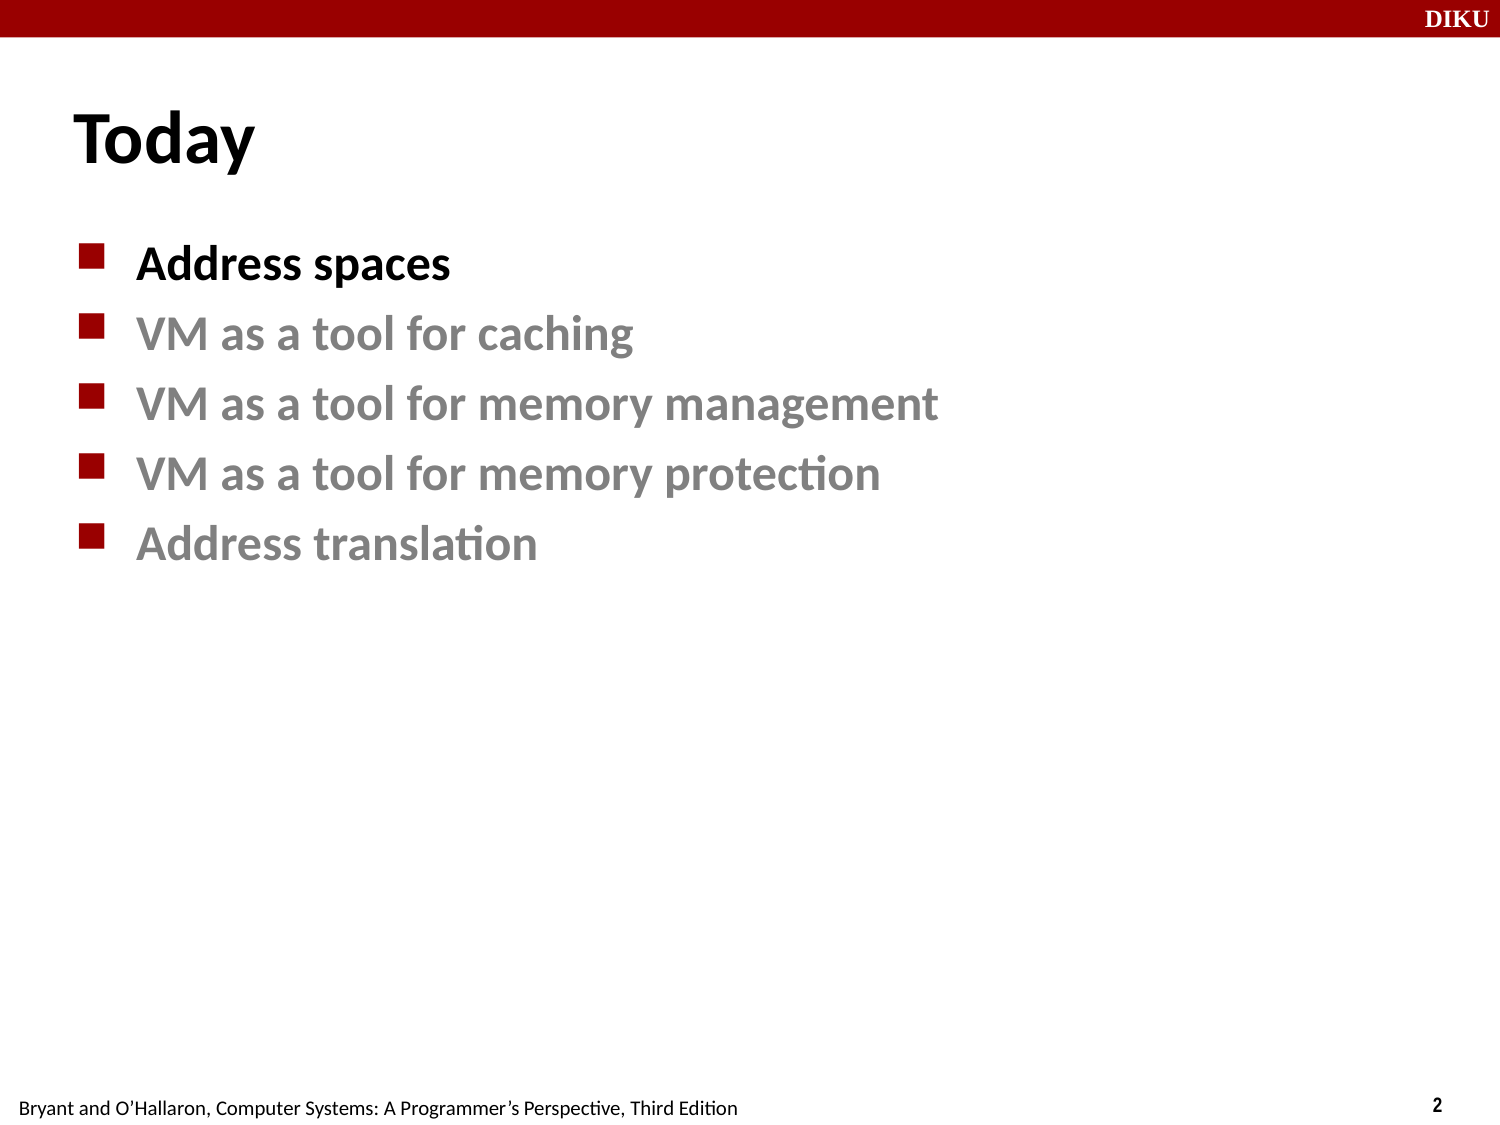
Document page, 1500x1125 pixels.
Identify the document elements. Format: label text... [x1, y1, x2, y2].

text_box Address spaces VM as a tool for caching VM as a tool for memory management VM as a tool for memory protection Address translation [65, 223, 1361, 1039]
text_box Today [58, 71, 1304, 197]
